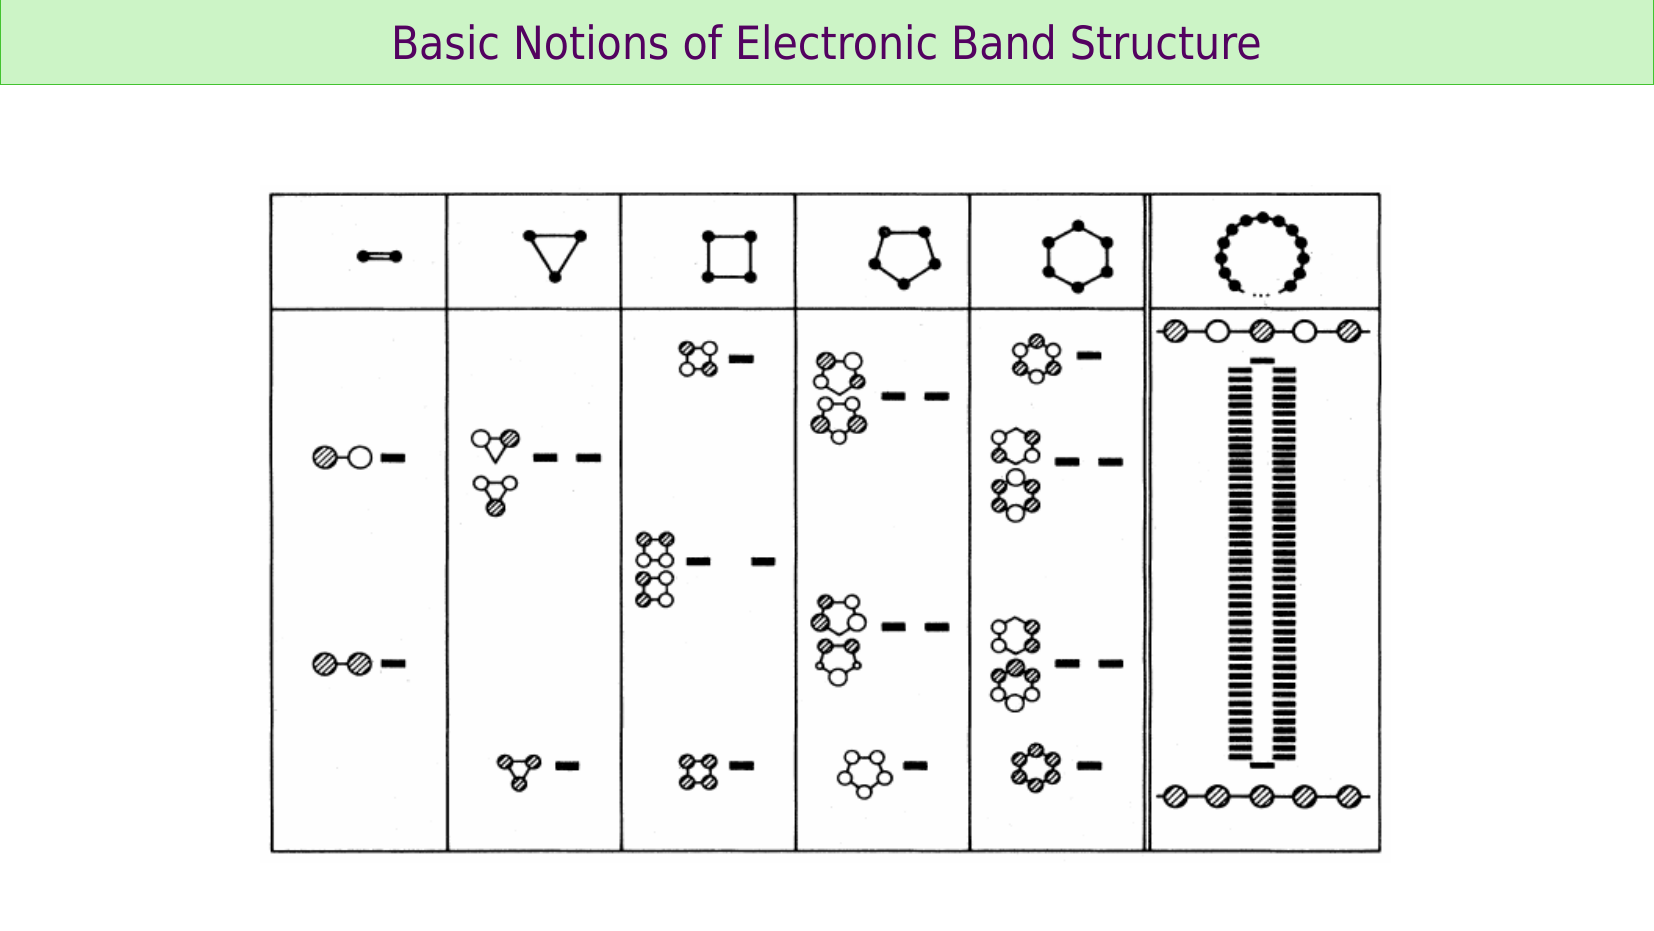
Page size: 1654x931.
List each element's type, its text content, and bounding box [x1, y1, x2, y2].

picture [260, 185, 1391, 863]
text_box Basic Notions of Electronic Band Structure [376, 9, 1278, 78]
text_box [0, 0, 1654, 85]
